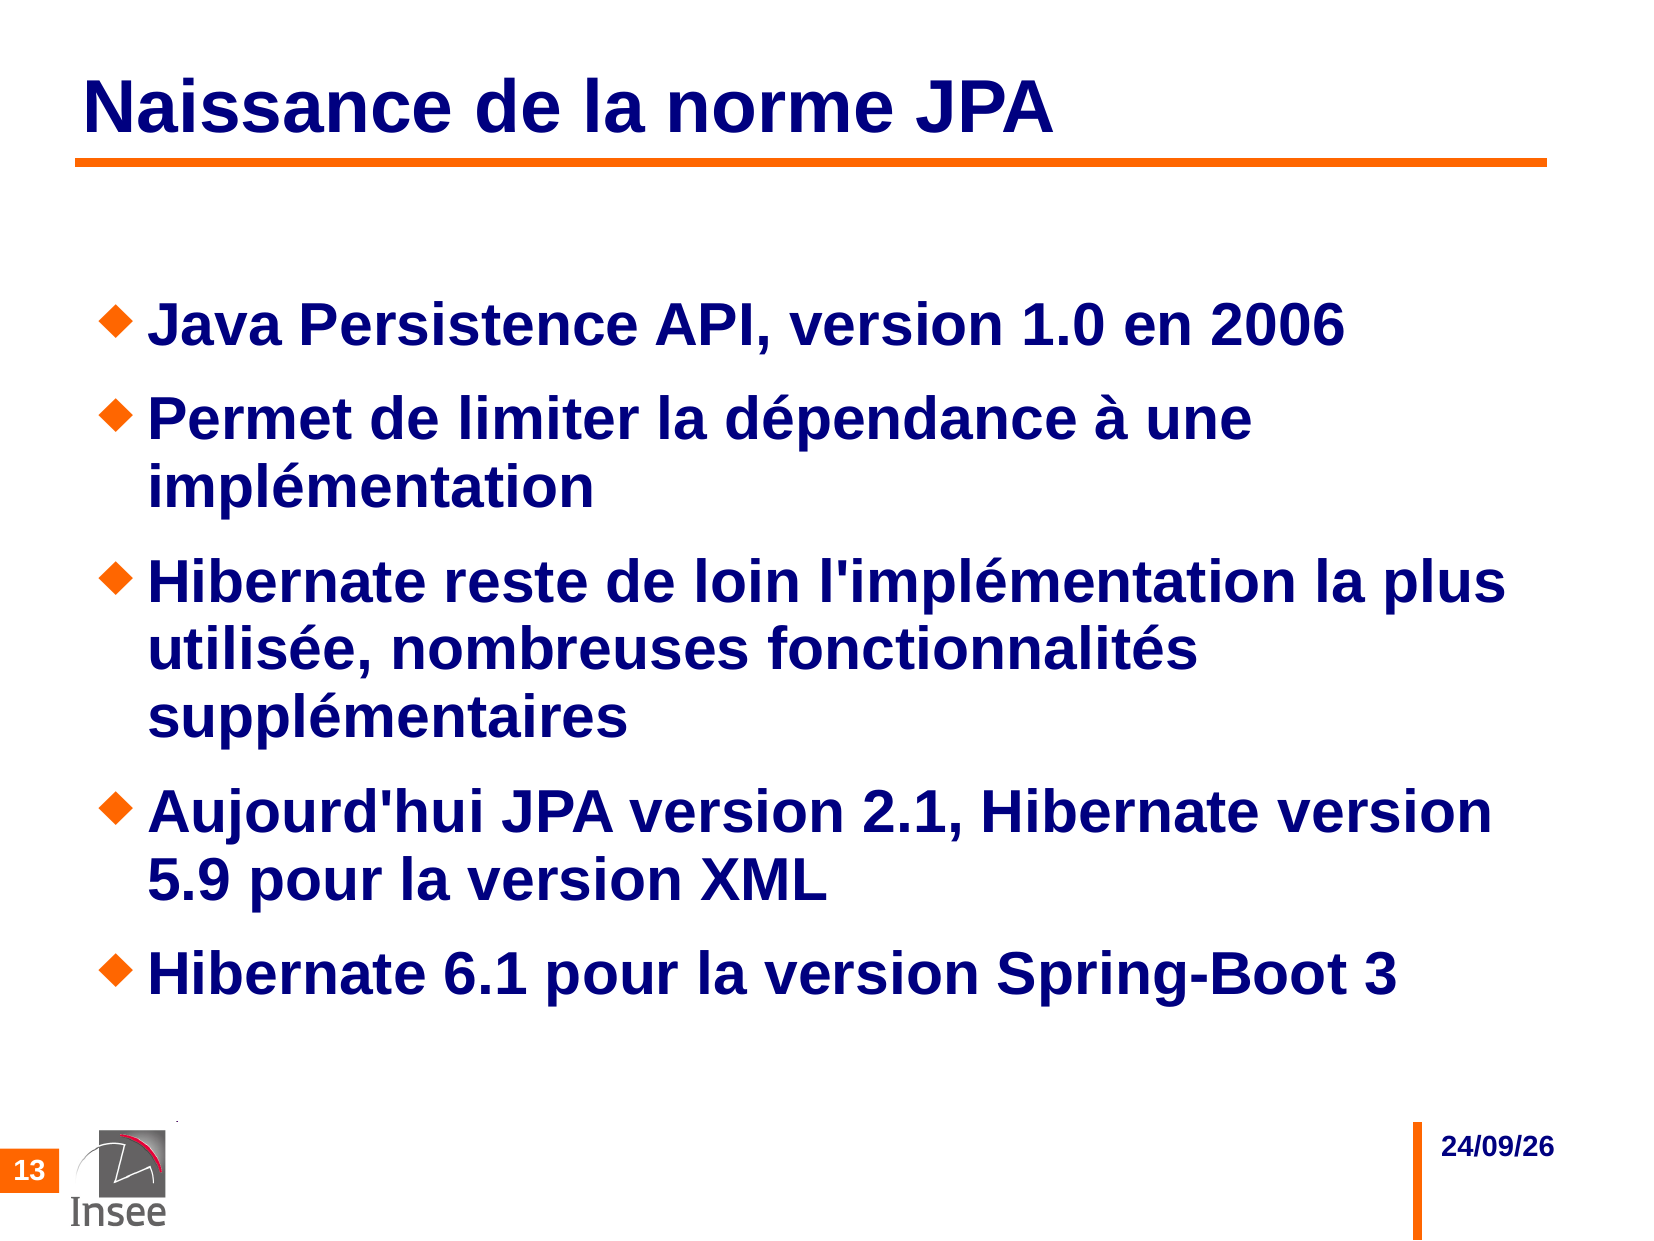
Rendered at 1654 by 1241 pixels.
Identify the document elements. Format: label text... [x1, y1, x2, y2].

list Java Persistence API, version 1.0 en 2006 Permet de limiter la dépendance à une implémentation Hibernate reste de loin l'implémentation la plus utilisée, nombreuses fonctionnalités supplémentaires Aujourd'hui JPA version 2.1, Hibernate version 5.9 pour la version XML Hibernate 6.1 pour la version Spring-Boot 3 [82, 290, 1571, 1010]
title Naissance de la norme JPA [82, 49, 1619, 163]
picture [62, 1121, 178, 1241]
